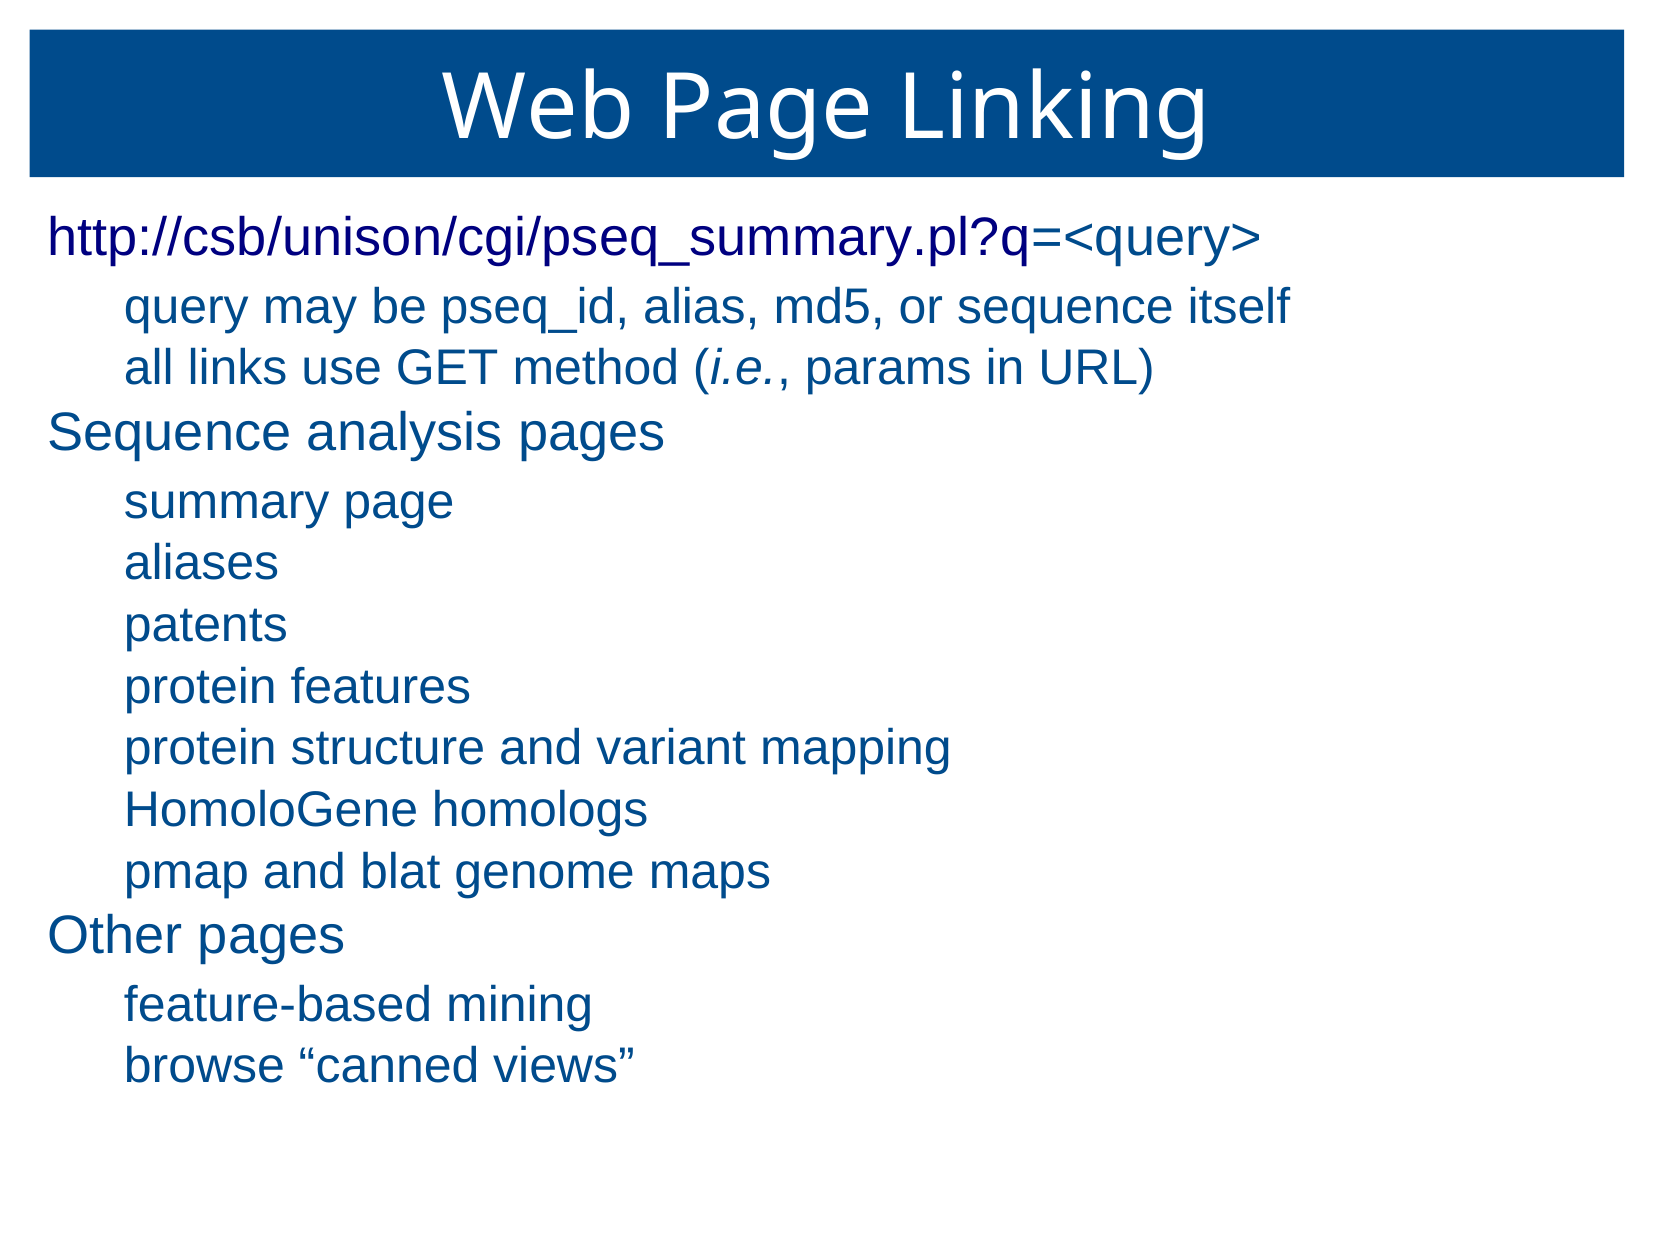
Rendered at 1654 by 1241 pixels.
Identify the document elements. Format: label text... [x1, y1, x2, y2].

list http://csb/unison/cgi/pseq_summary.pl?q=<query> query may be pseq_id, alias, md5, or sequence itself all links use GET method (i.e., params in URL) Sequence analysis pages summary page aliases patents protein features protein structure and variant mapping HomoloGene homologs pmap and blat genome maps Other pages feature-based mining browse “canned views” [29, 206, 1625, 1152]
title Web Page Linking [29, 29, 1625, 178]
